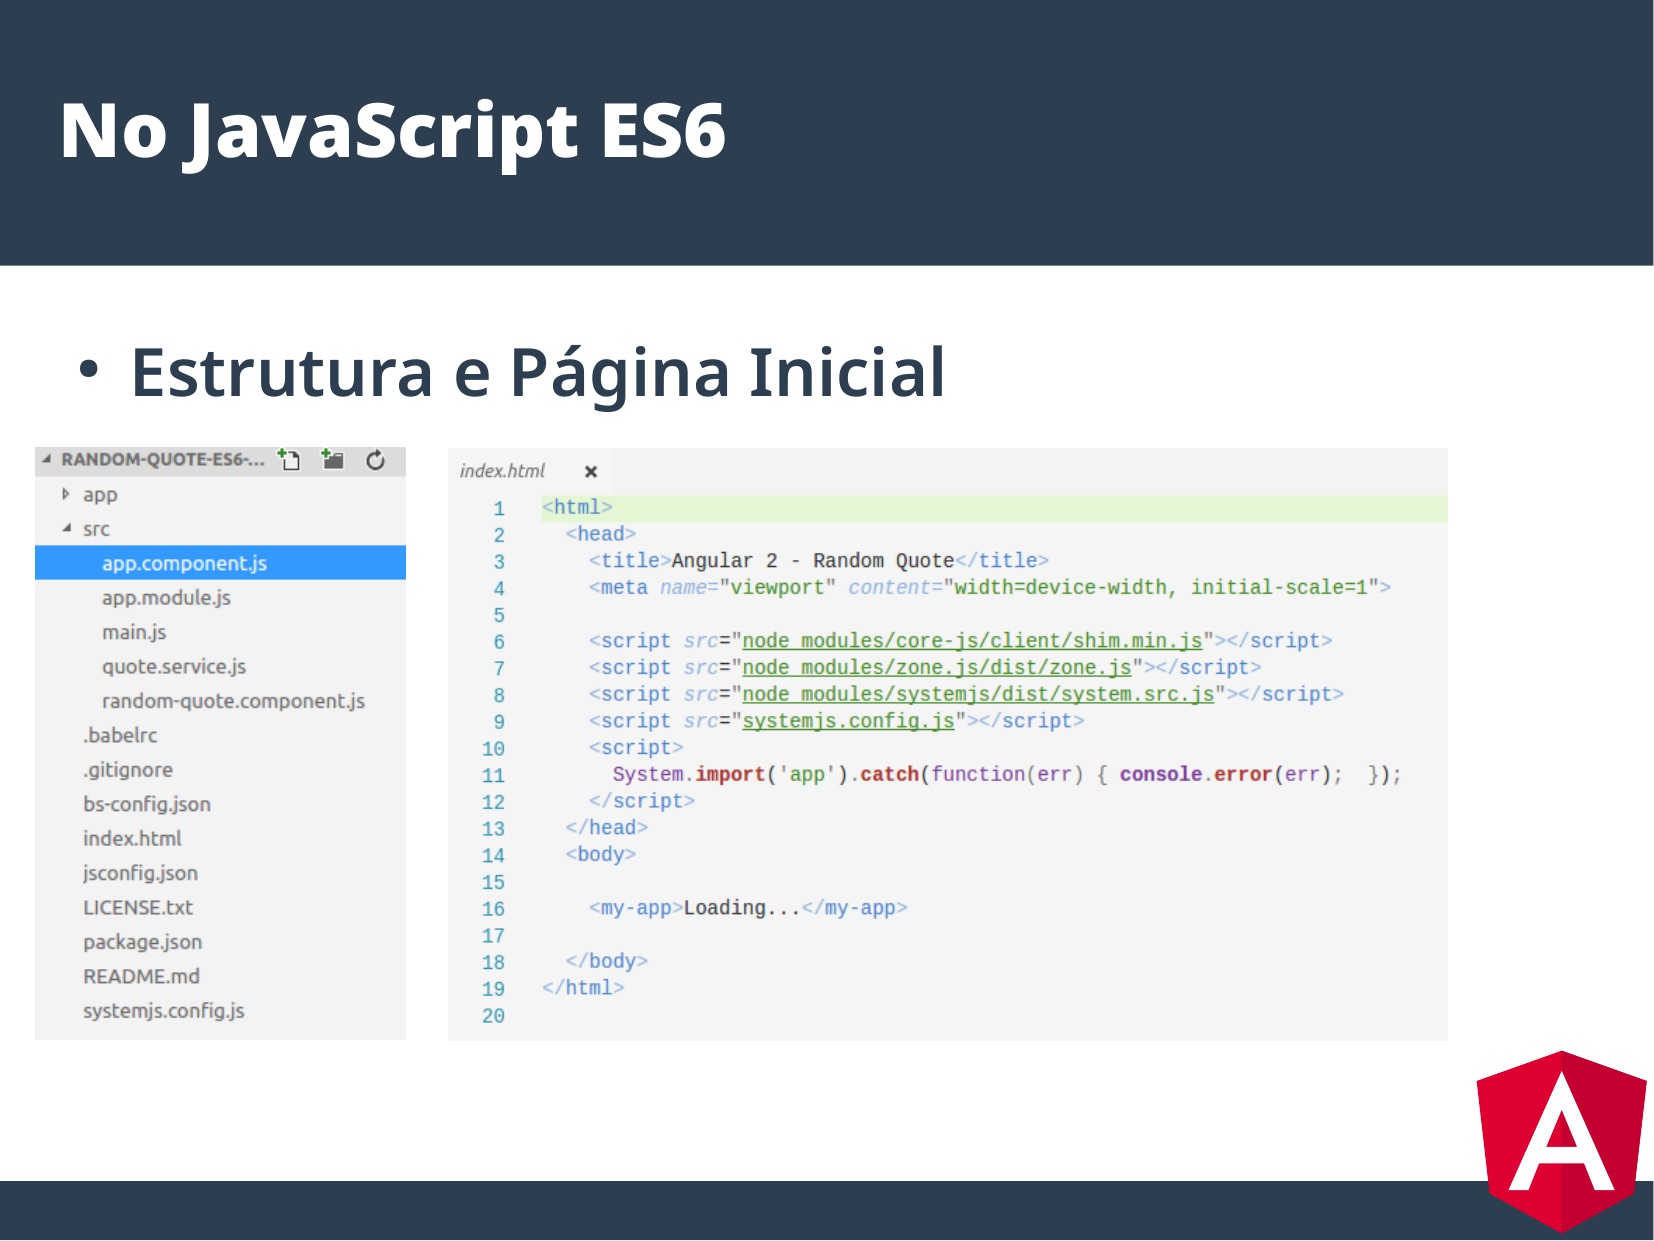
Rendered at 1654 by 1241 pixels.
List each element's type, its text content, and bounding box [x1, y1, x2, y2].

title No JavaScript ES6 [59, 49, 1595, 207]
picture [448, 448, 1654, 1241]
picture [35, 447, 406, 1040]
list Estrutura e Página Inicial [59, 324, 1595, 449]
